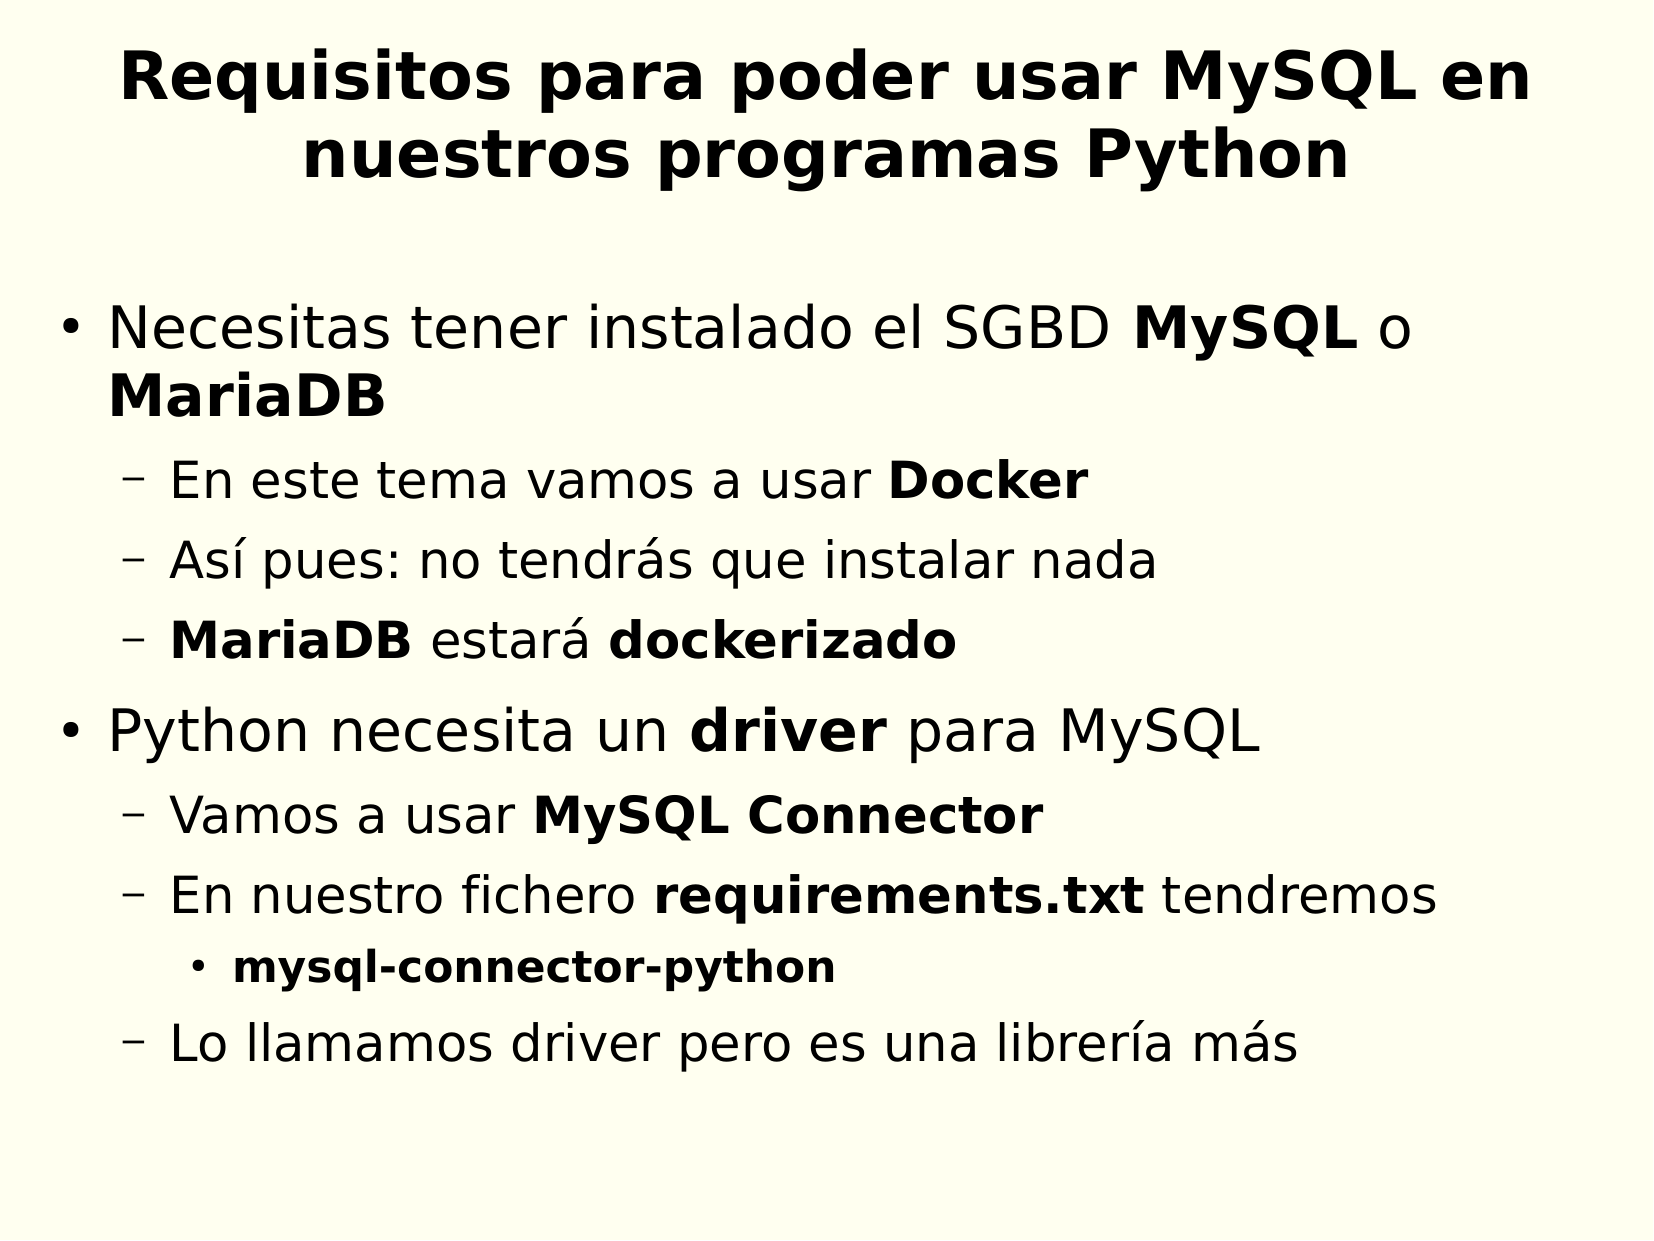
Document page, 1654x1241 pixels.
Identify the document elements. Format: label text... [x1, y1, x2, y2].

list Necesitas tener instalado el SGBD MySQL o MariaDB En este tema vamos a usar Docker Así pues: no tendrás que instalar nada MariaDB estará dockerizado Python necesita un driver para MySQL Vamos a usar MySQL Connector En nuestro fichero requirements.txt tendremos mysql-connector-python Lo llamamos driver pero es una librería más [45, 293, 1635, 1080]
title Requisitos para poder usar MySQL en nuestros programas Python [82, 37, 1571, 193]
